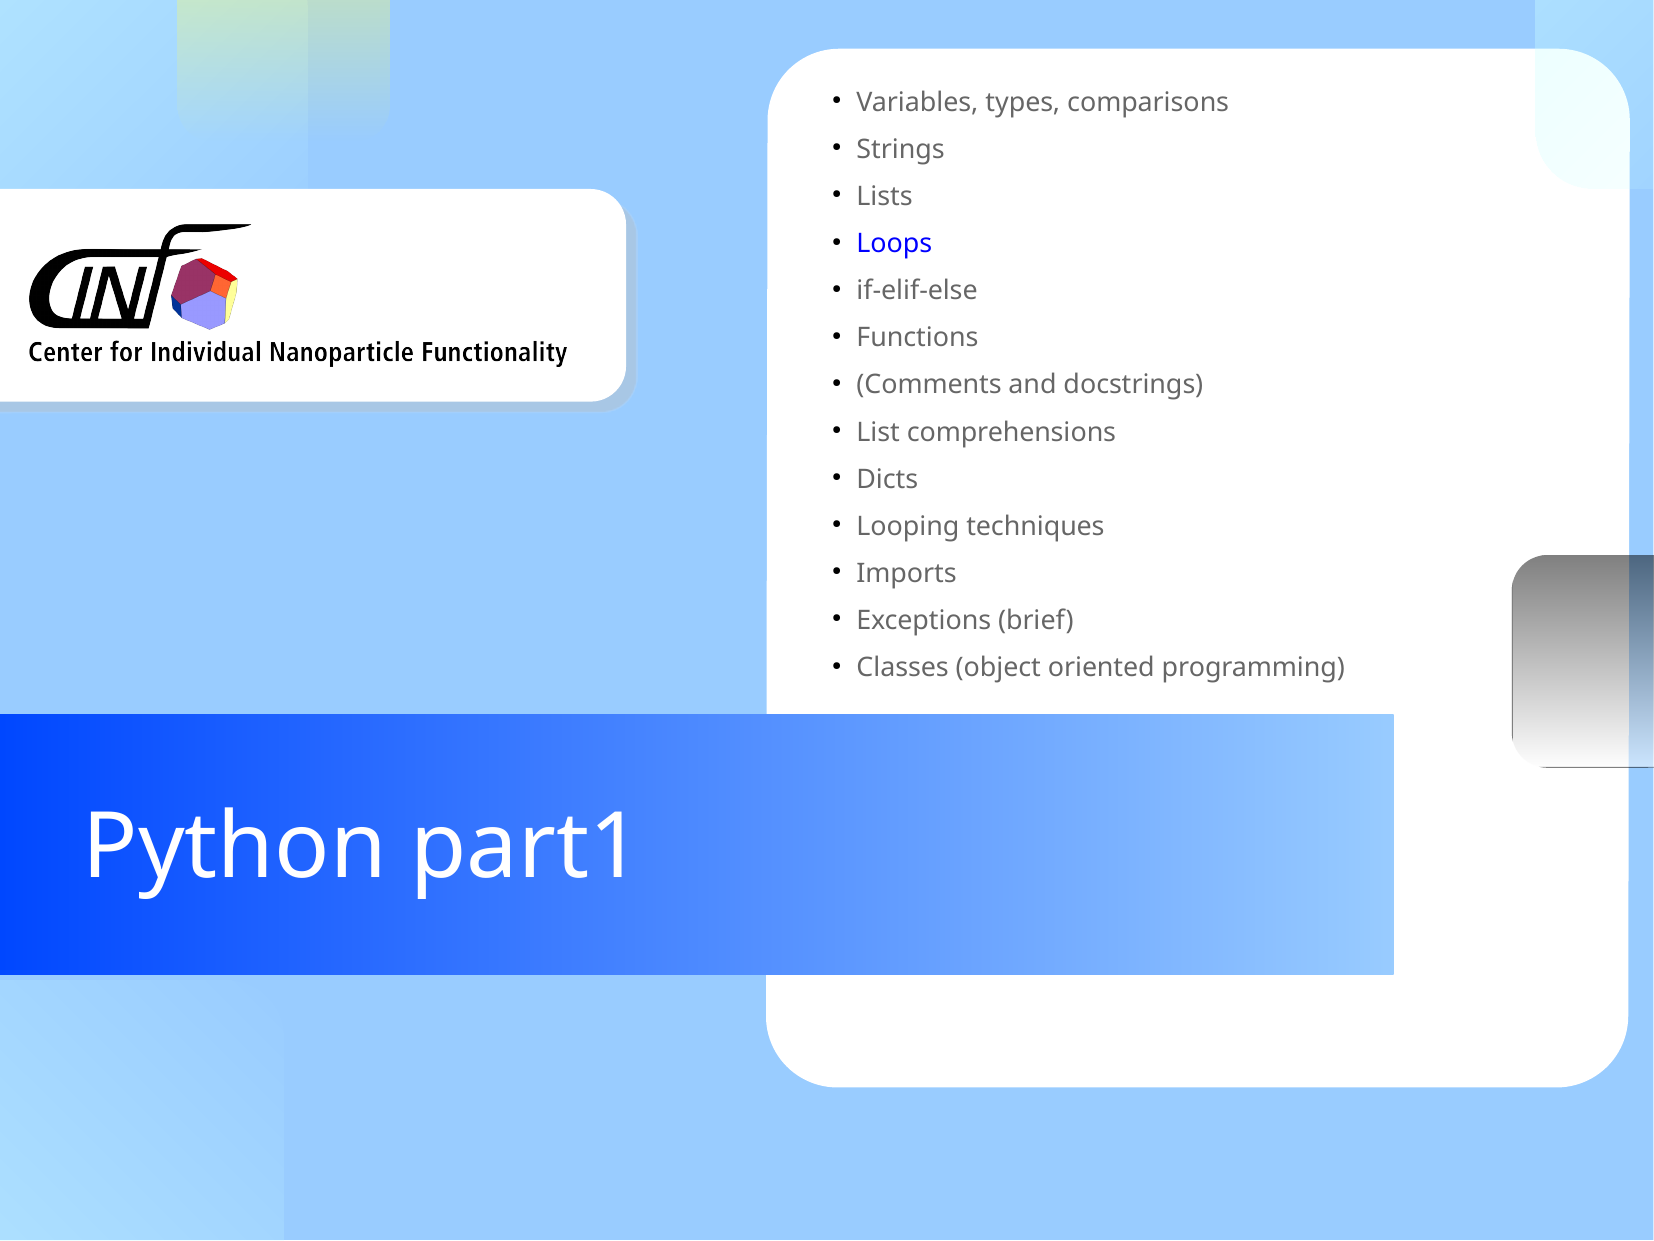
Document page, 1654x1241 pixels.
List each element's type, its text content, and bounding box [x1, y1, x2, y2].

picture [28, 224, 567, 367]
title dict [1013, 715, 1017, 738]
title dict [1013, 946, 1017, 974]
list Variables, types, comparisons Strings Lists Loops if-elif-else Functions (Comments and docstrings) List comprehensions Dicts Looping techniques Imports Exceptions (brief) Classes (object oriented programming) [791, 82, 1571, 686]
title Python part1 [82, 738, 1312, 946]
